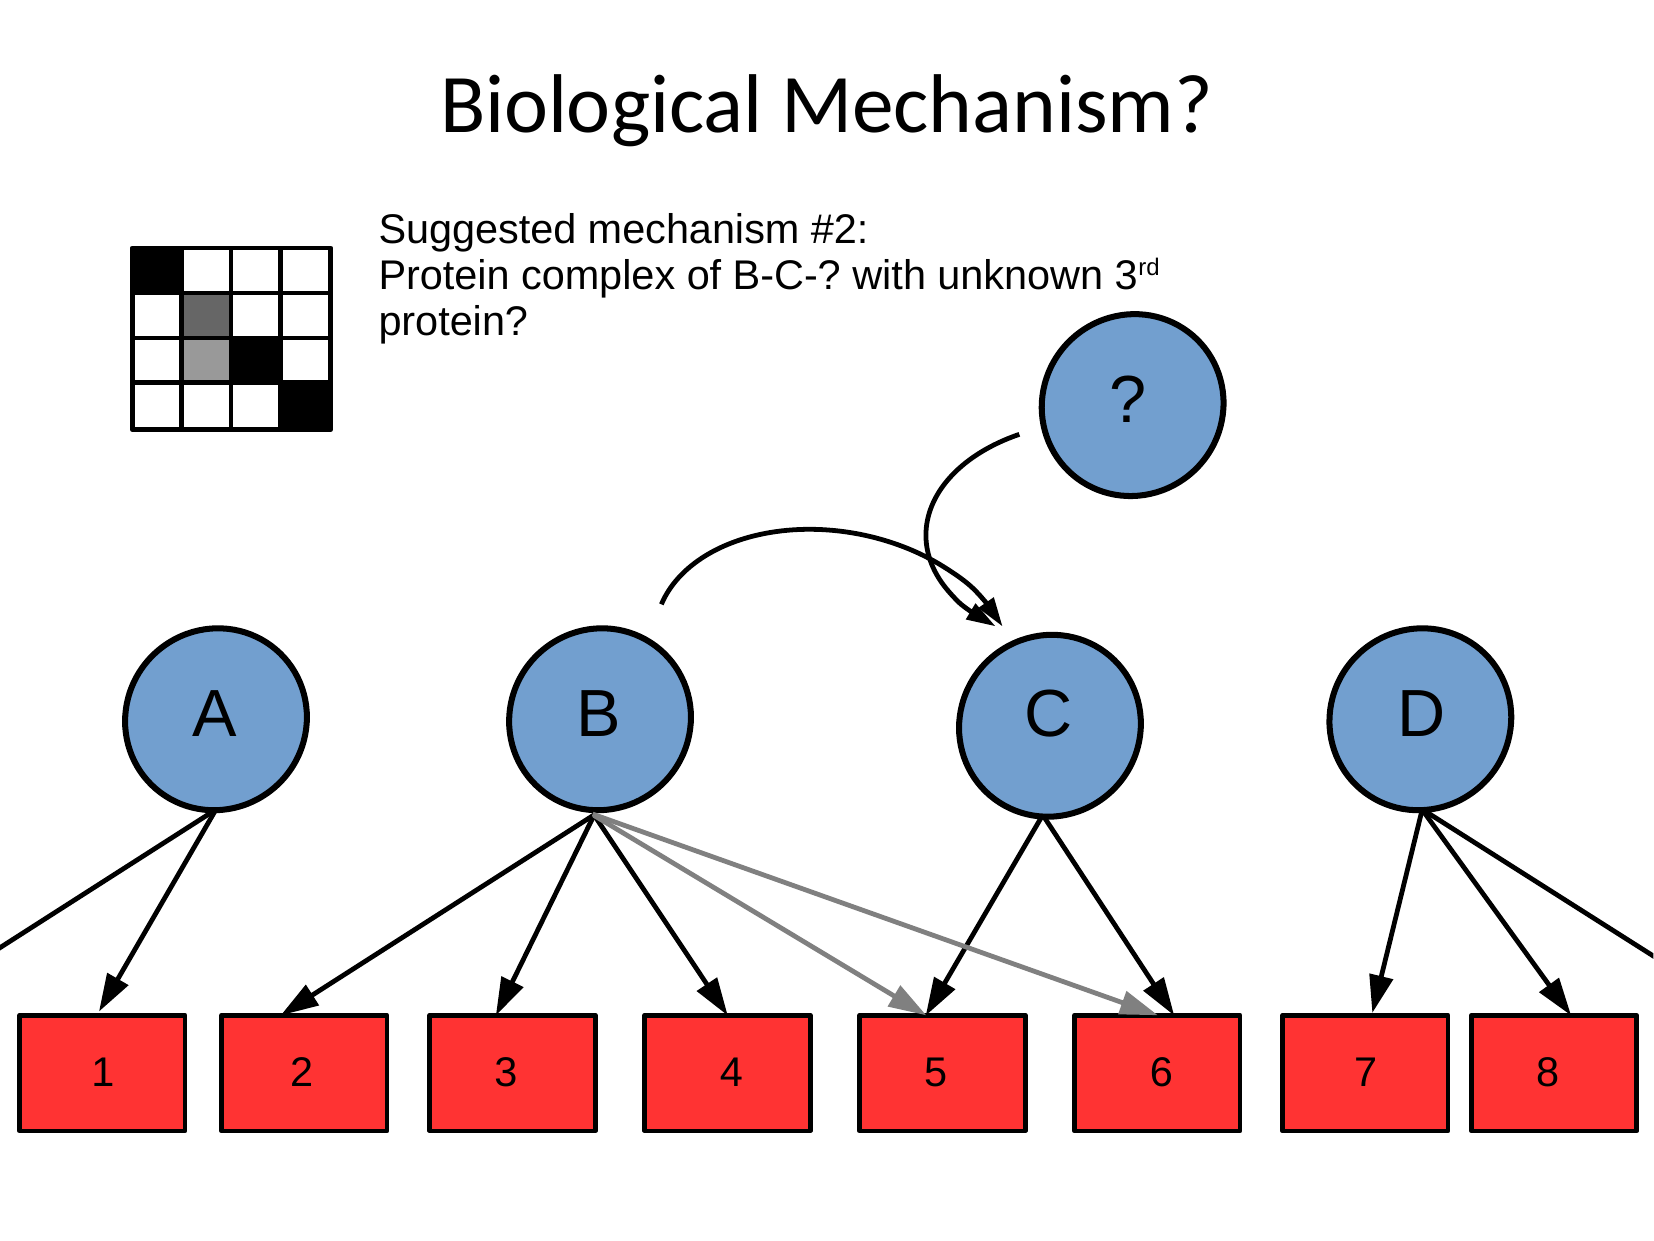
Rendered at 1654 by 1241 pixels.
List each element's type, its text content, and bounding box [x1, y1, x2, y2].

text_box [959, 634, 1141, 817]
title Biological Mechanism? [82, 0, 1571, 224]
text_box [1074, 1015, 1240, 1131]
text_box 4 [705, 1041, 761, 1121]
text_box [429, 1015, 596, 1131]
text_box [221, 1015, 387, 1131]
text_box [1282, 1015, 1449, 1131]
text_box B [562, 668, 644, 784]
text_box [644, 1015, 811, 1131]
text_box [19, 1015, 186, 1131]
text_box D [1382, 668, 1469, 784]
text_box ? [1094, 356, 1169, 470]
text_box 6 [1134, 1041, 1191, 1121]
text_box C [1009, 668, 1096, 784]
text_box [1329, 628, 1512, 811]
text_box 5 [909, 1041, 965, 1121]
text_box [509, 628, 691, 811]
text_box Suggested mechanism #2: Protein complex of B-C-? with unknown 3rd protein? [363, 198, 1274, 356]
text_box [125, 628, 307, 811]
text_box 1 [76, 1041, 133, 1121]
text_box 7 [1339, 1041, 1395, 1121]
text_box [1041, 356, 1224, 497]
text_box 8 [1521, 1041, 1577, 1121]
text_box [132, 247, 331, 430]
text_box A [178, 668, 260, 784]
text_box [859, 1015, 1026, 1131]
text_box [1471, 1015, 1637, 1131]
text_box 3 [479, 1041, 536, 1121]
text_box 2 [275, 1041, 331, 1121]
